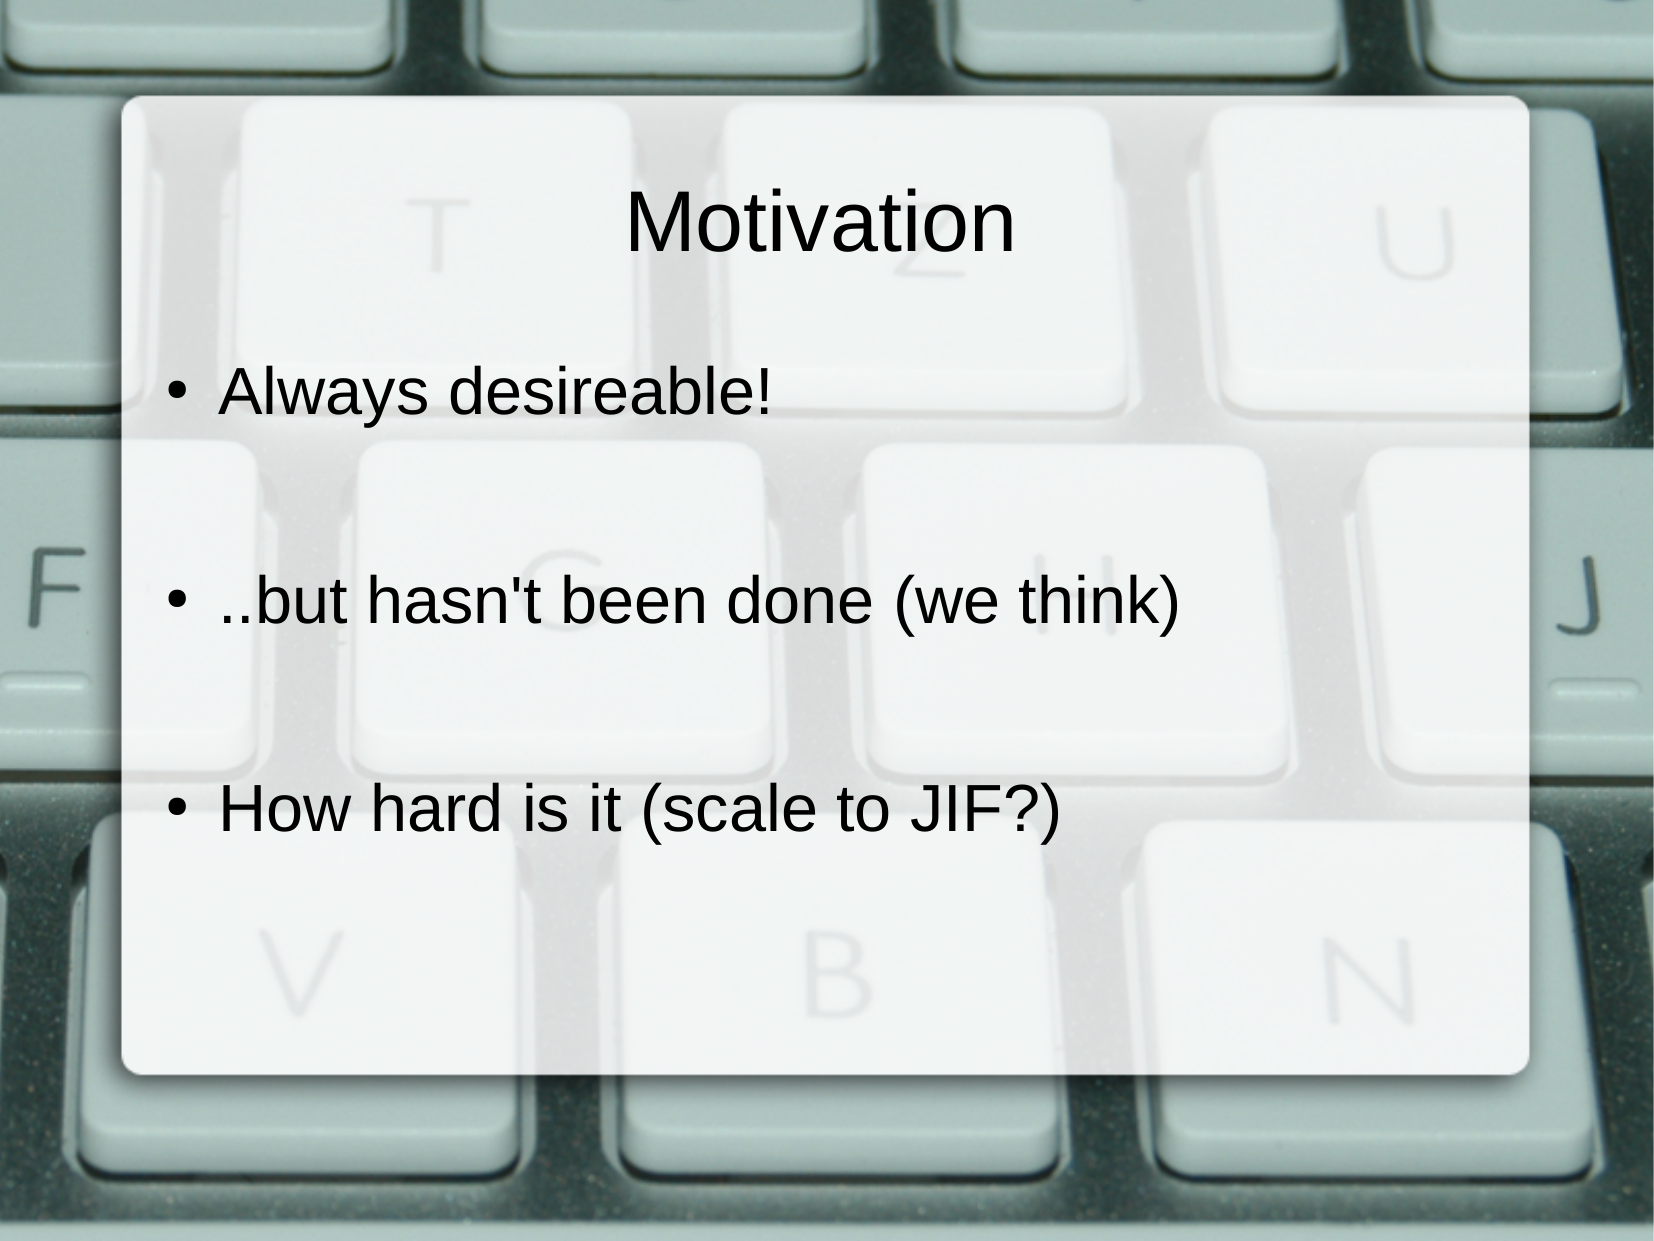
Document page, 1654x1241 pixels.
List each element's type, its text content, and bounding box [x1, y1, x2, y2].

title Motivation [135, 117, 1506, 325]
picture [0, 0, 1654, 1241]
list Always desireable! ..but hasn't been done (we think) How hard is it (scale to JIF?) [147, 354, 1506, 1074]
